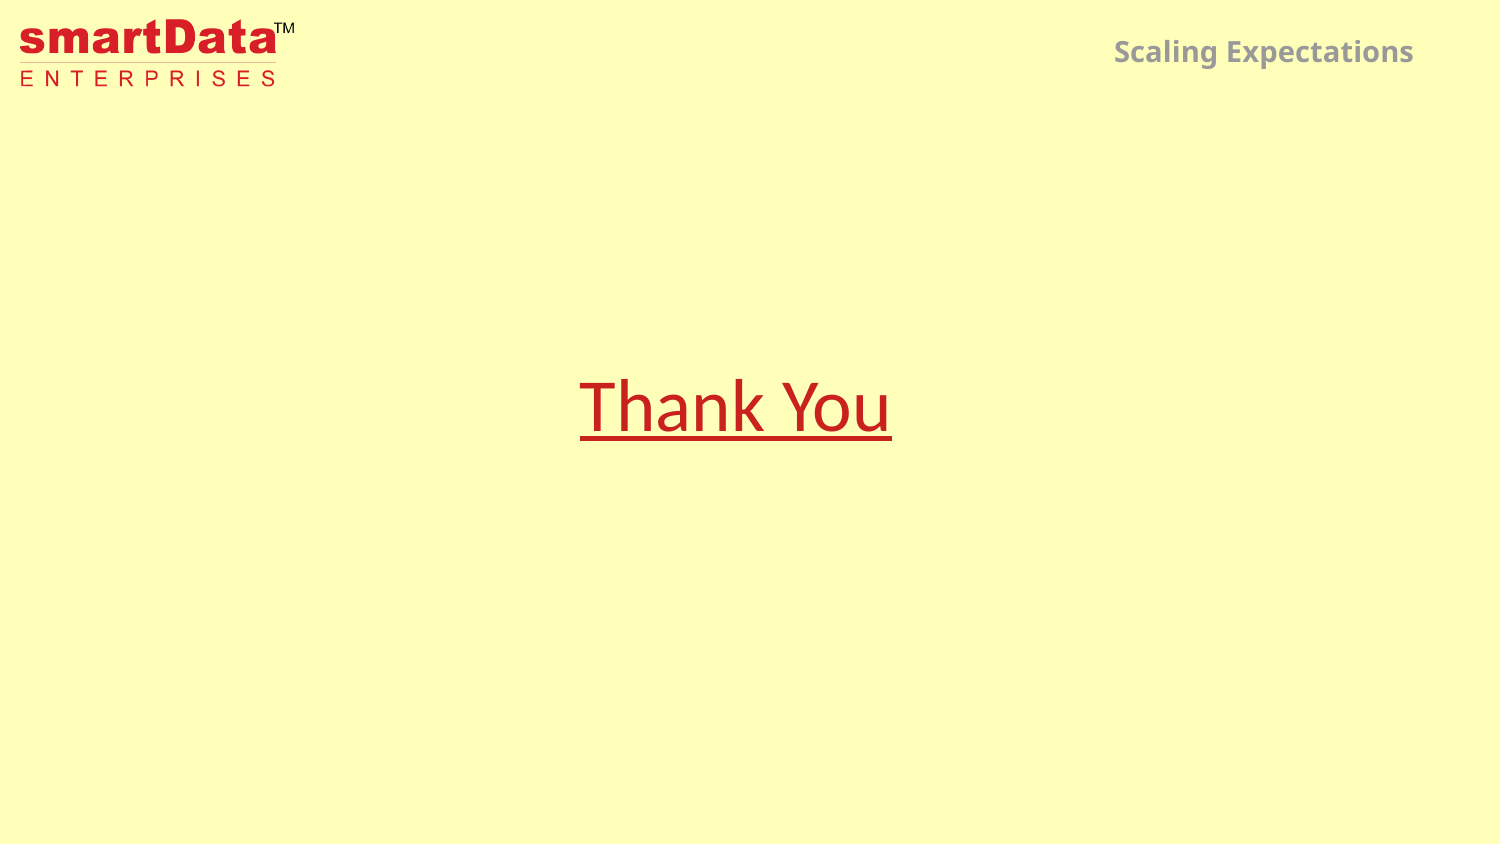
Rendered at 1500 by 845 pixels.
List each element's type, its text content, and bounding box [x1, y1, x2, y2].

text_box Thank You [0, 71, 1431, 739]
picture [0, 18, 295, 71]
text_box Scaling Expectations [1039, 18, 1490, 94]
